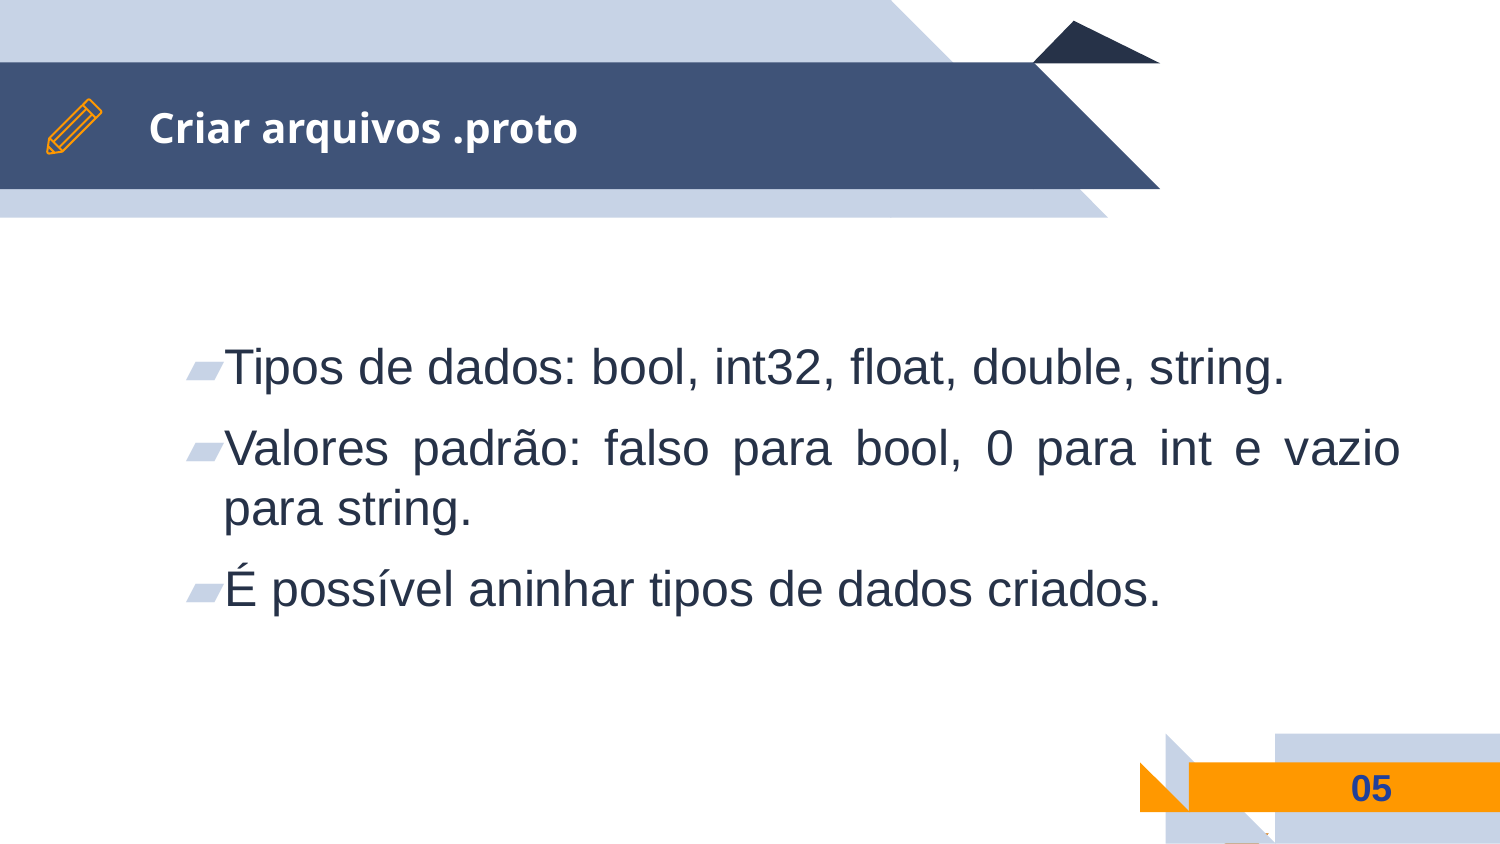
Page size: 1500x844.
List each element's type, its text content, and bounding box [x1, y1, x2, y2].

text_box 05 [1249, 760, 1494, 813]
text_box Tipos de dados: bool, int32, float, double, string. Valores padrão: falso para bool, 0 para int e vazio para string. É possível aninhar tipos de dados criados. [133, 217, 1418, 734]
text_box Criar arquivos .proto [133, 64, 1035, 190]
